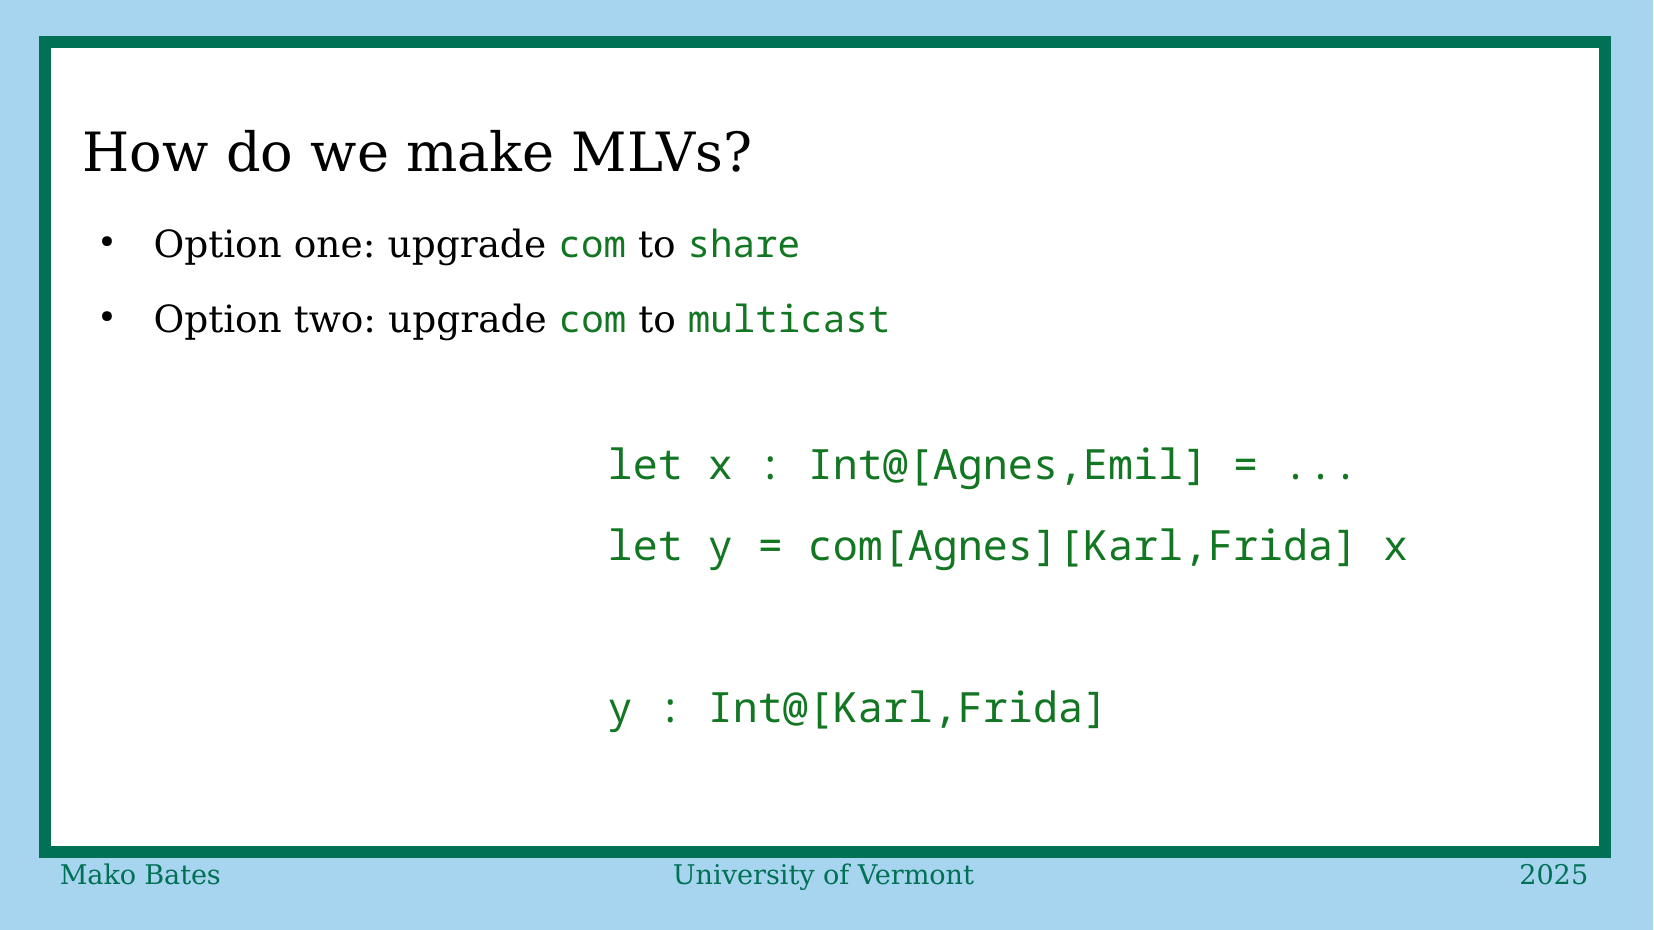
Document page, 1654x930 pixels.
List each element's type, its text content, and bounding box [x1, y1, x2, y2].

list Option one: upgrade com to share Option two: upgrade com to multicast let x : Int@[Agnes,Emil] = ... let y = com[Agnes][Karl,Frida] x y : Int@[Karl,Frida] [82, 217, 1571, 777]
text_box [687, 864, 691, 877]
title How do we make MLVs? [82, 101, 1571, 205]
